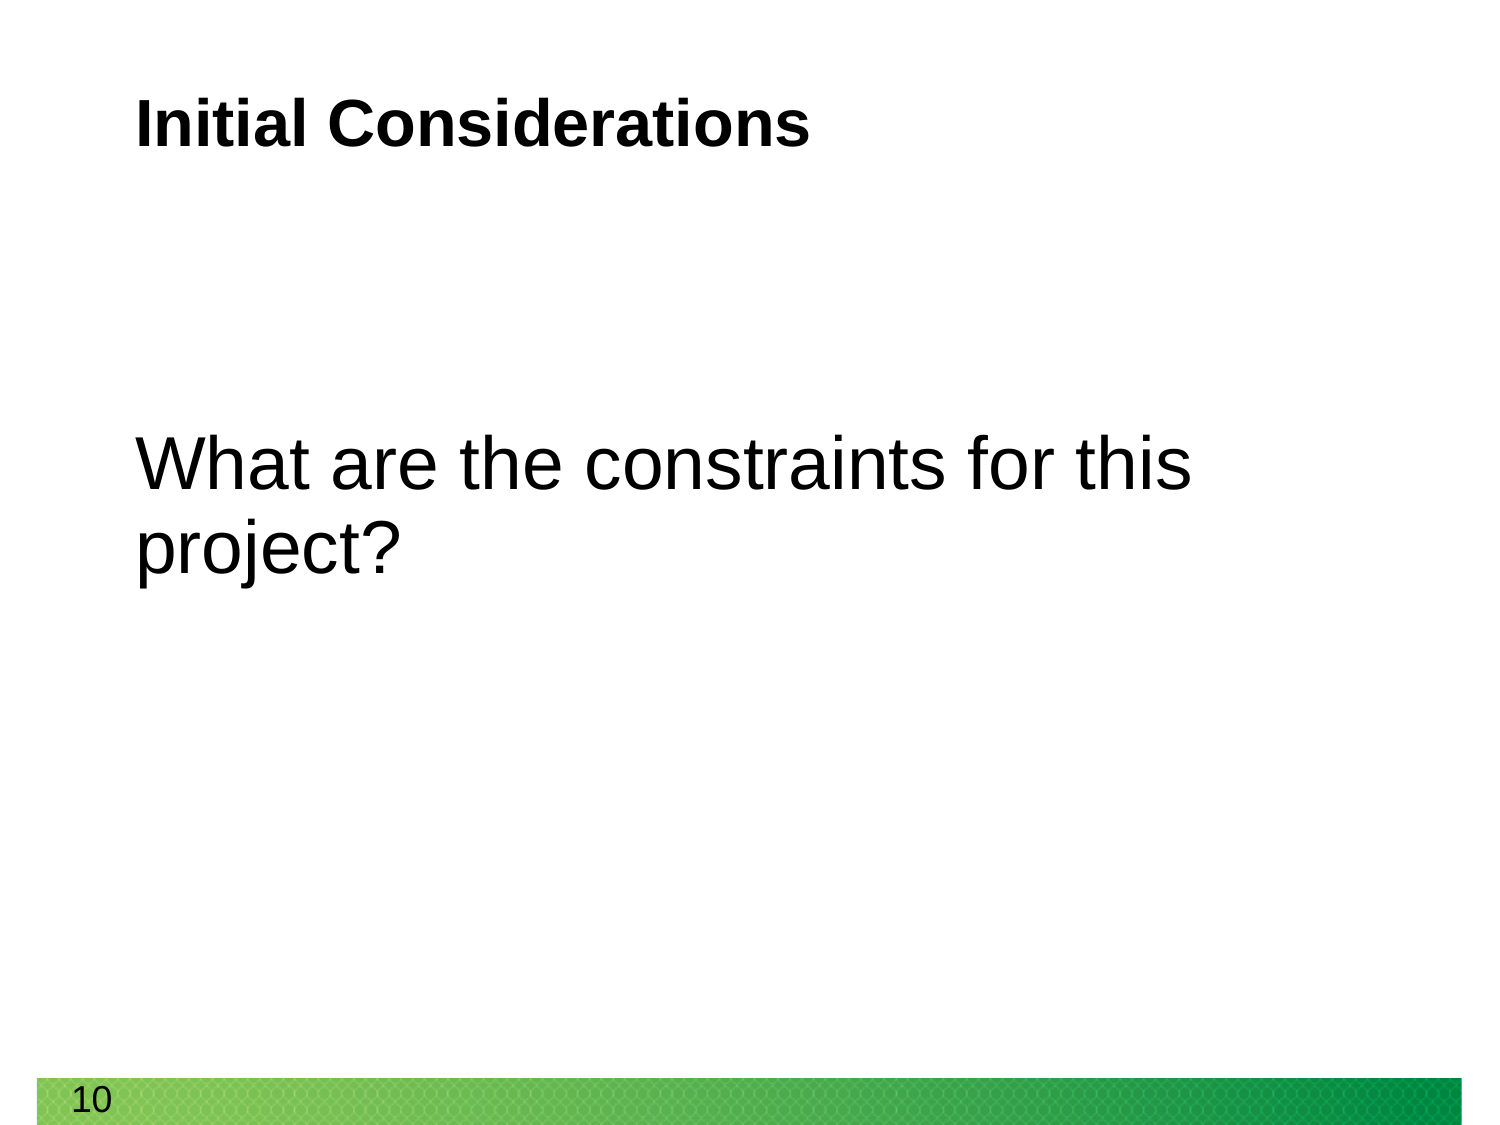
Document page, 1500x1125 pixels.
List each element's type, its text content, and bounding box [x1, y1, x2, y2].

title Initial Considerations [135, 41, 1372, 204]
list What are the constraints for this project? [135, 421, 1372, 687]
picture [36, 1078, 1462, 1125]
